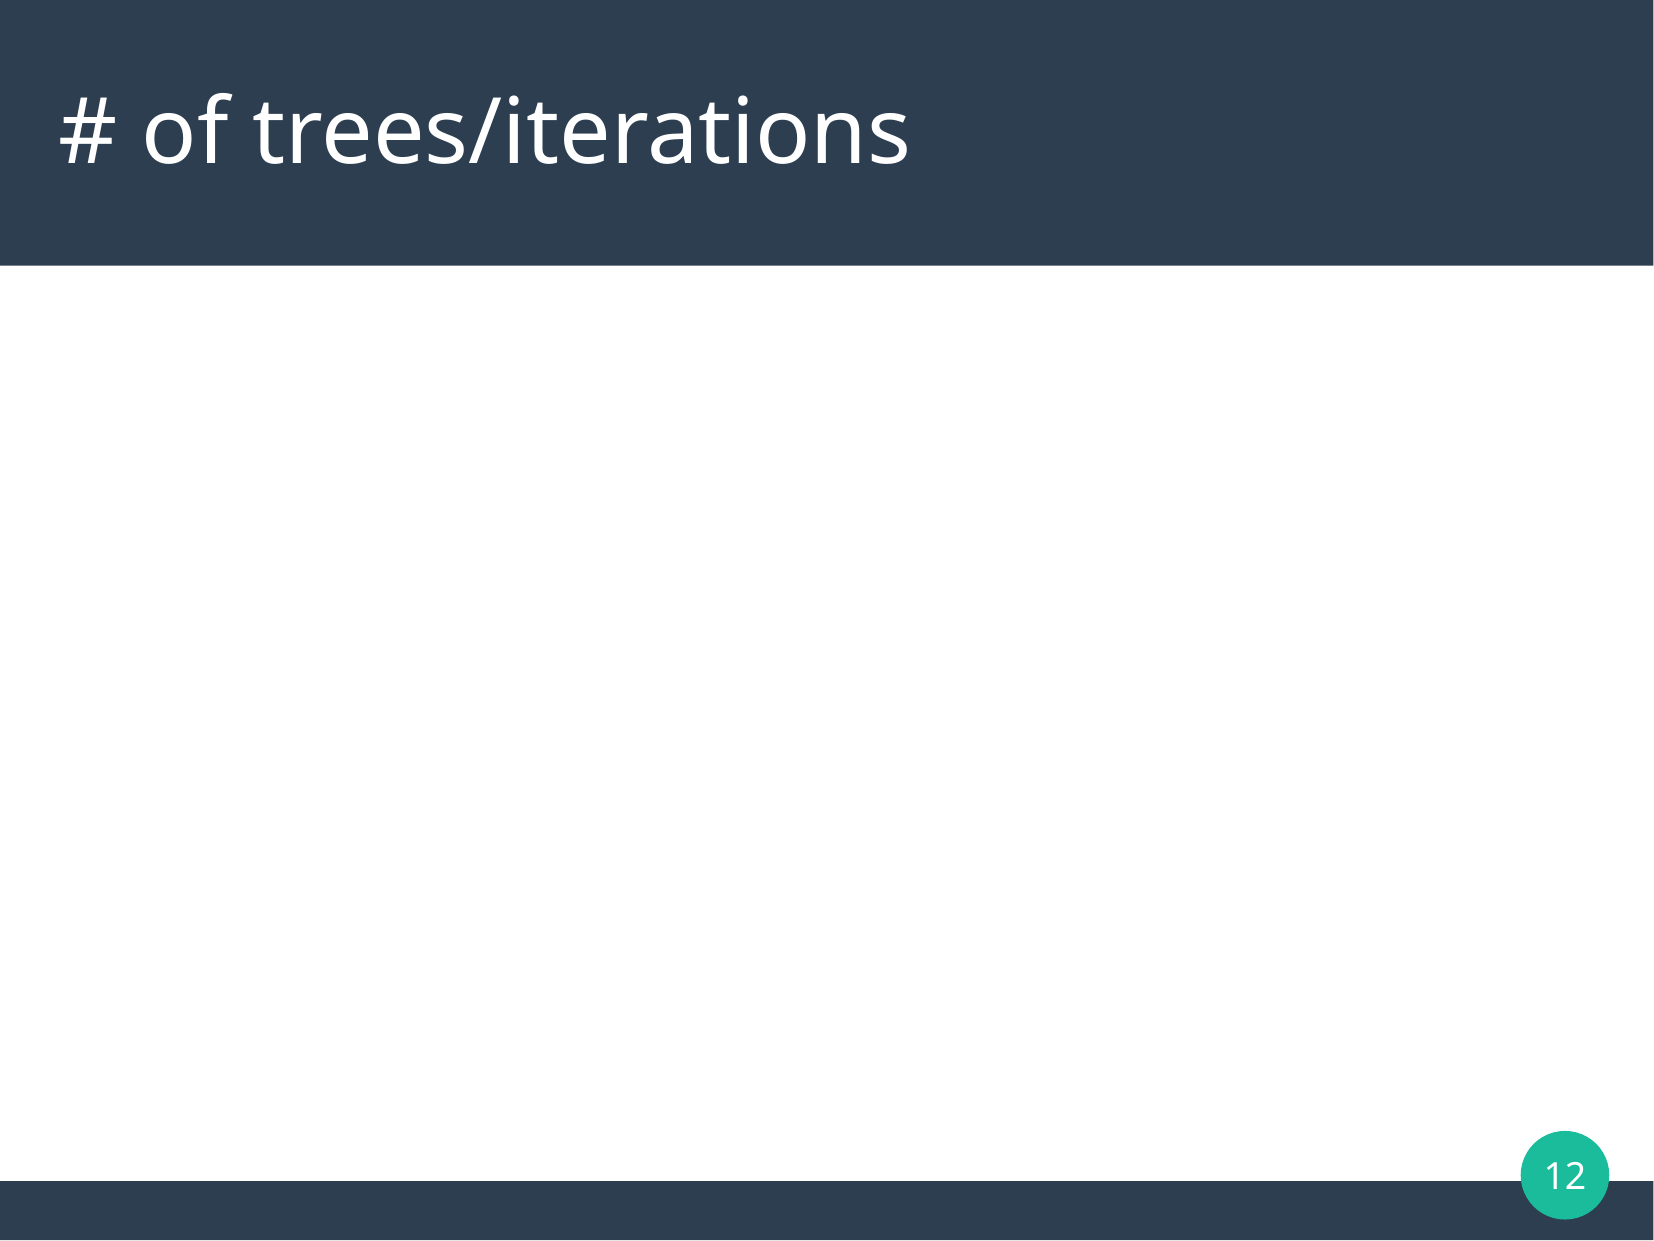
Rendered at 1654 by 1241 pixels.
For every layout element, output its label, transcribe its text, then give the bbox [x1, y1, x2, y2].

title # of trees/iterations [59, 49, 1595, 207]
